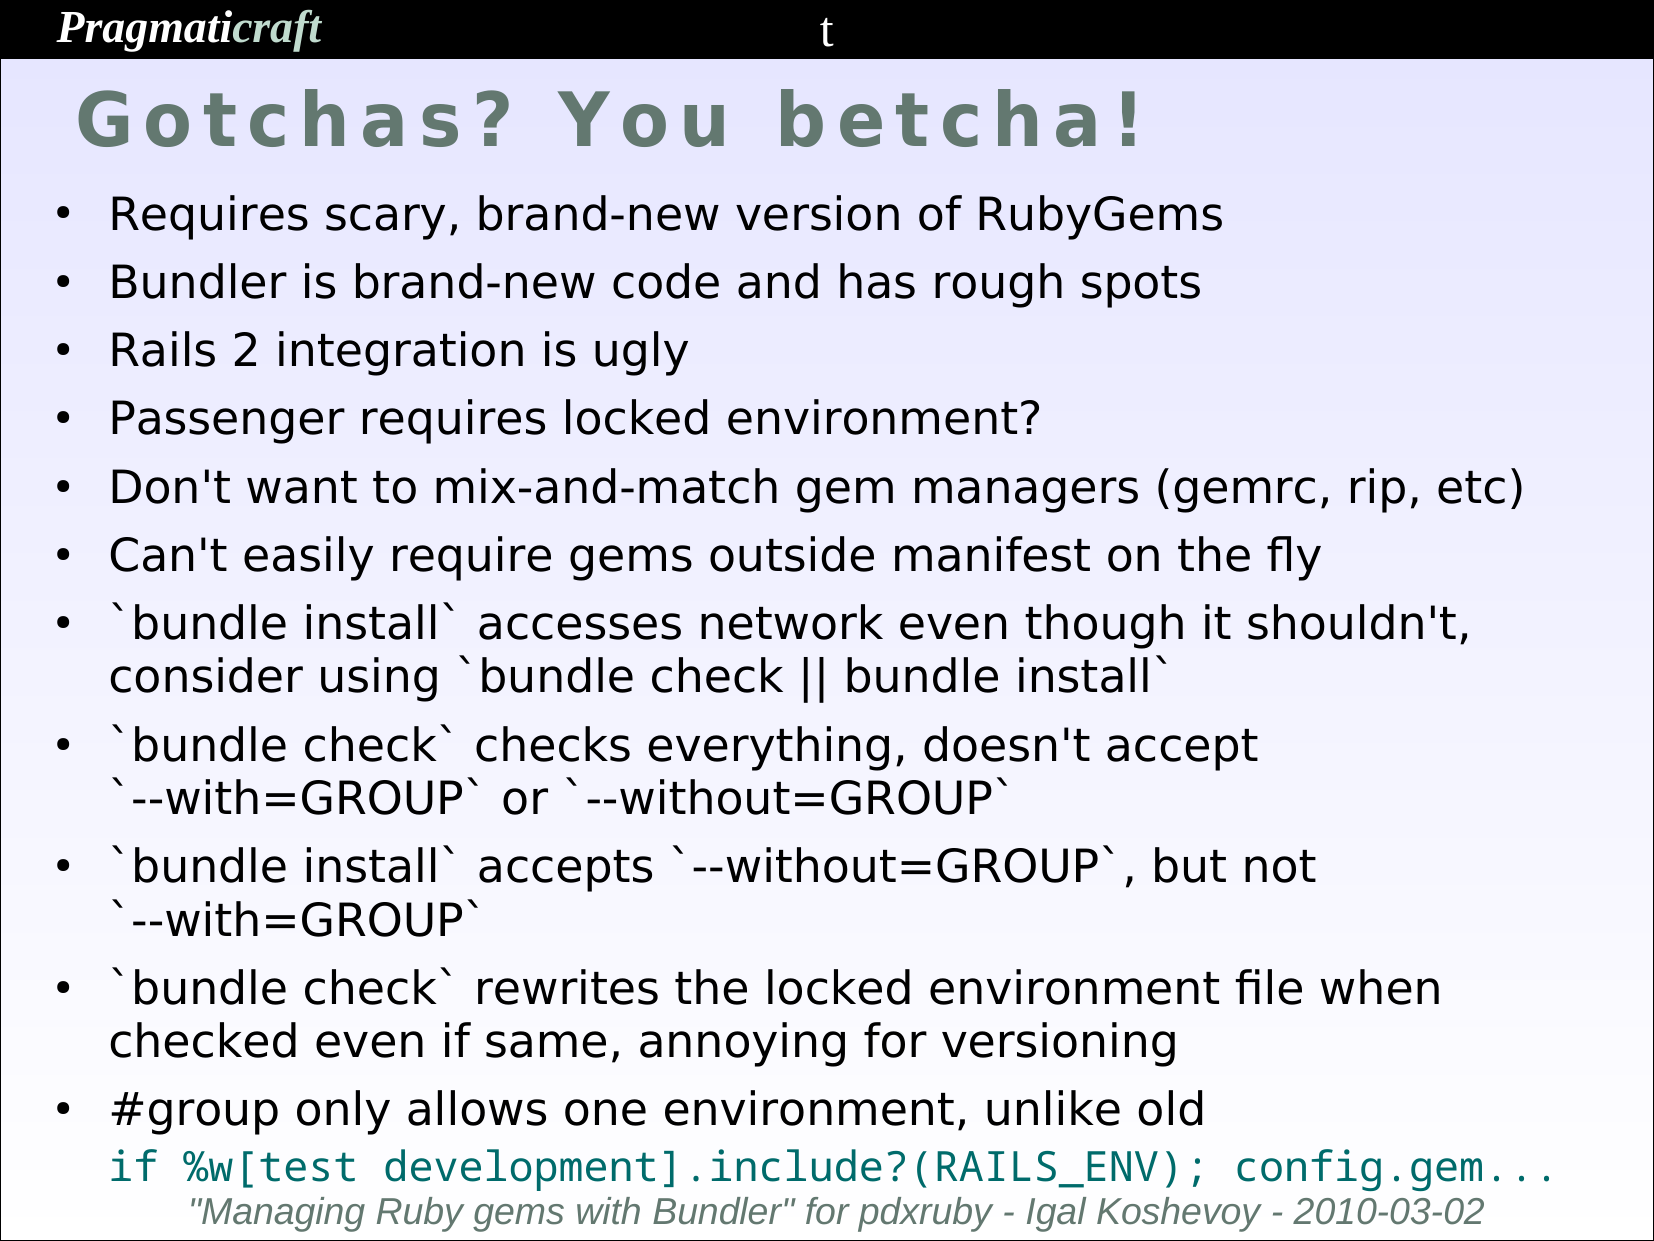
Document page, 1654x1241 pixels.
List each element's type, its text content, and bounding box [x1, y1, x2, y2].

title Gotchas? You betcha! [75, 54, 1598, 187]
list Requires scary, brand-new version of RubyGems Bundler is brand-new code and has rough spots Rails 2 integration is ugly Passenger requires locked environment? Don't want to mix-and-match gem managers (gemrc, rip, etc) Can't easily require gems outside manifest on the fly `bundle install` accesses network even though it shouldn't, consider using `bundle check || bundle install` `bundle check` checks everything, doesn't accept `--with=GROUP` or `--without=GROUP` `bundle install` accepts `--without=GROUP`, but not `--with=GROUP` `bundle check` rewrites the locked environment file when checked even if same, annoying for versioning #group only allows one environment, unlike old if %w[test development].include?(RAILS_ENV); config.gem... [37, 187, 1651, 1186]
